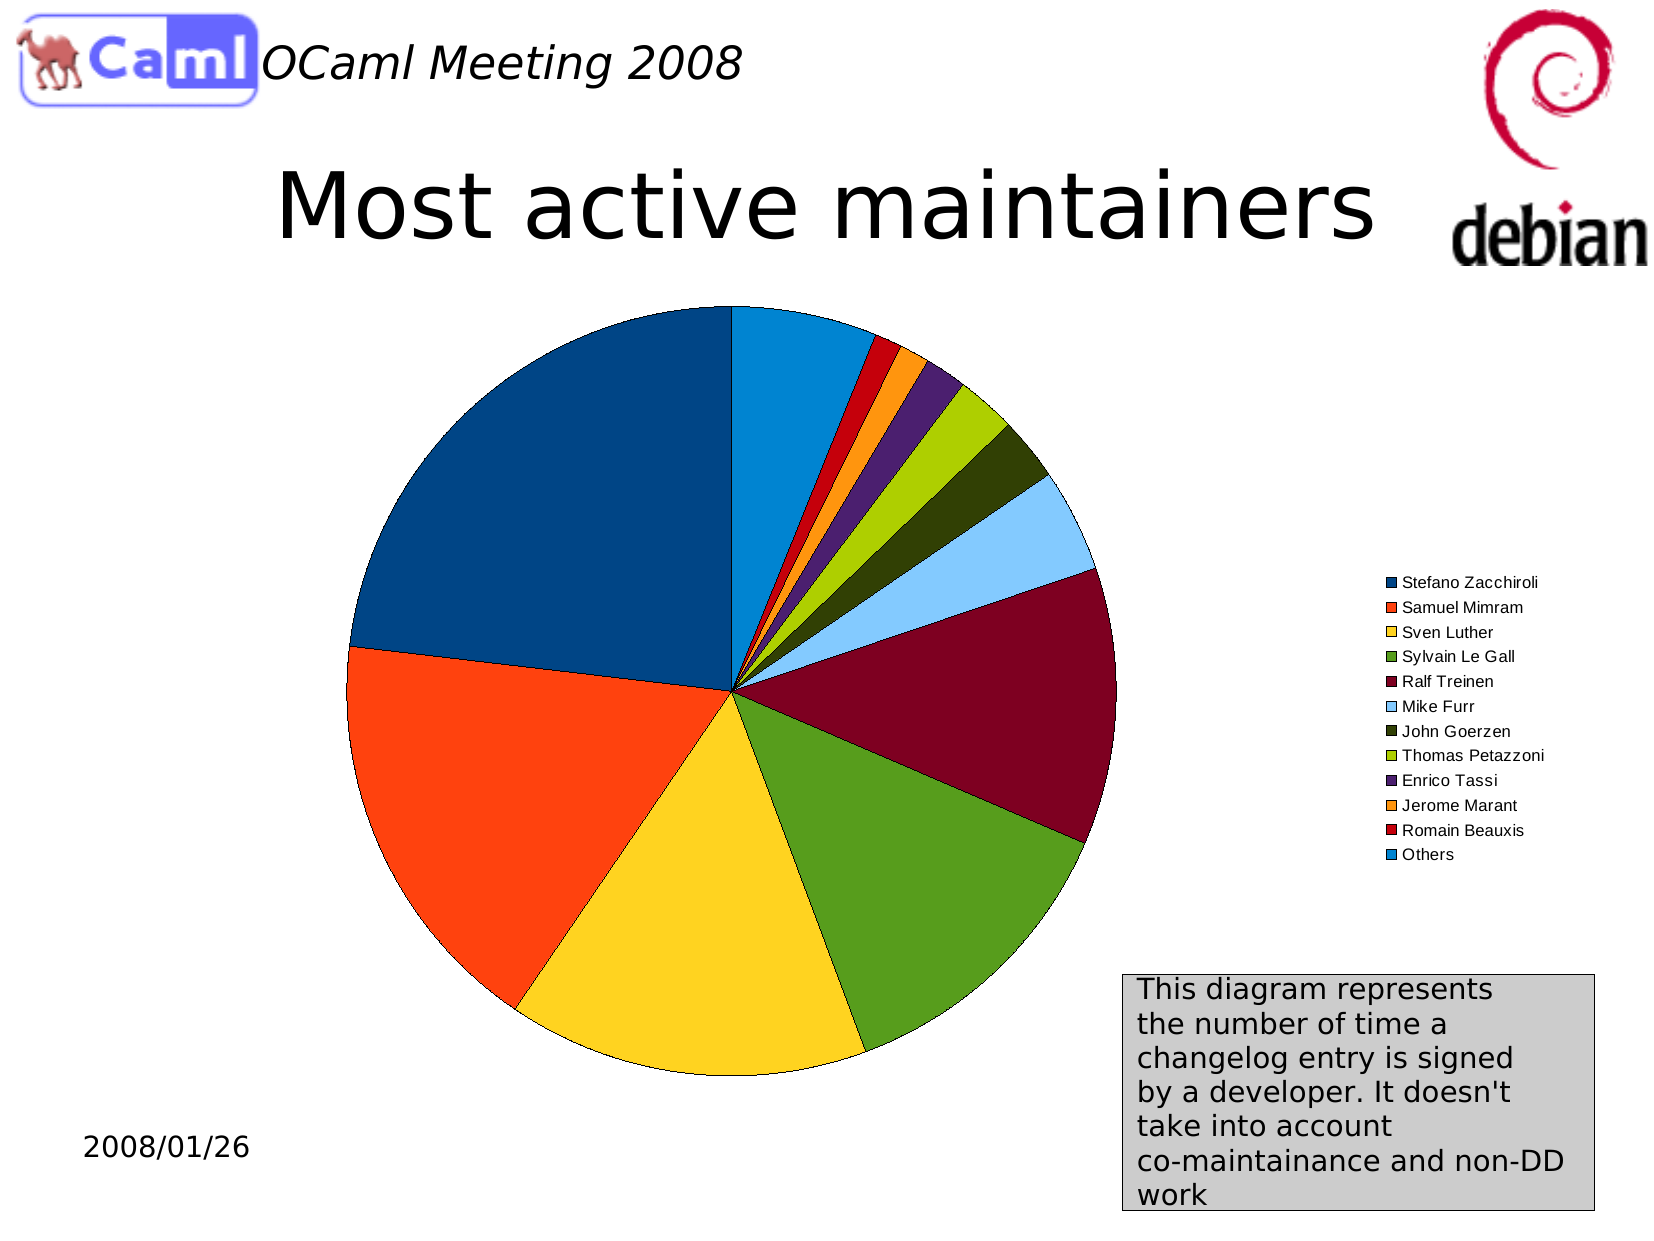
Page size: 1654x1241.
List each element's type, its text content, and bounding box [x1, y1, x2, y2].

title Most active maintainers [82, 118, 1571, 290]
picture [1445, 9, 1654, 266]
text_box This diagram represents the number of time a changelog entry is signed by a developer. It doesn't take into account co-maintainance and non-DD work [1122, 974, 1595, 1211]
chart [82, 290, 1571, 1109]
picture [13, 3, 266, 119]
